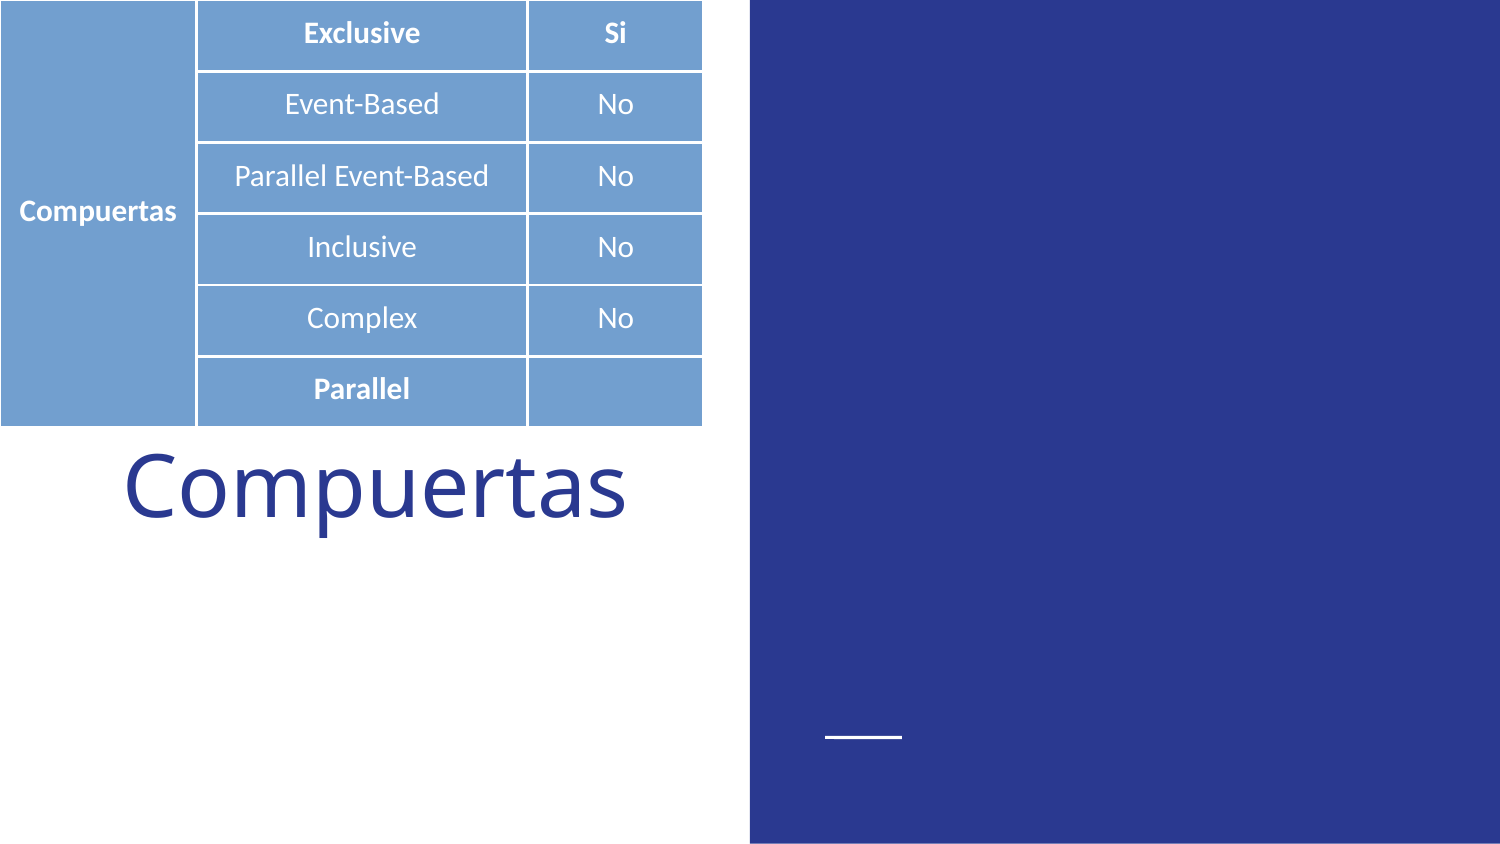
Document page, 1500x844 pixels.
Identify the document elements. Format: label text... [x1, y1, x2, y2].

table_cell Parallel Event-Based [198, 144, 526, 212]
table_cell Complex [198, 286, 526, 355]
table_cell Parallel [198, 358, 526, 426]
table_header Compuertas [1, 1, 195, 426]
table_cell Event-Based [198, 73, 526, 141]
table_cell Inclusive [198, 215, 526, 284]
table_cell No [529, 215, 702, 284]
table_header Exclusive [198, 1, 526, 70]
table_cell [529, 358, 704, 428]
table_cell No [529, 286, 702, 355]
table_header Si [529, 1, 702, 70]
title Alcance: Compuertas [43, 293, 708, 551]
table_cell No [529, 144, 702, 212]
table_cell No [529, 73, 702, 141]
